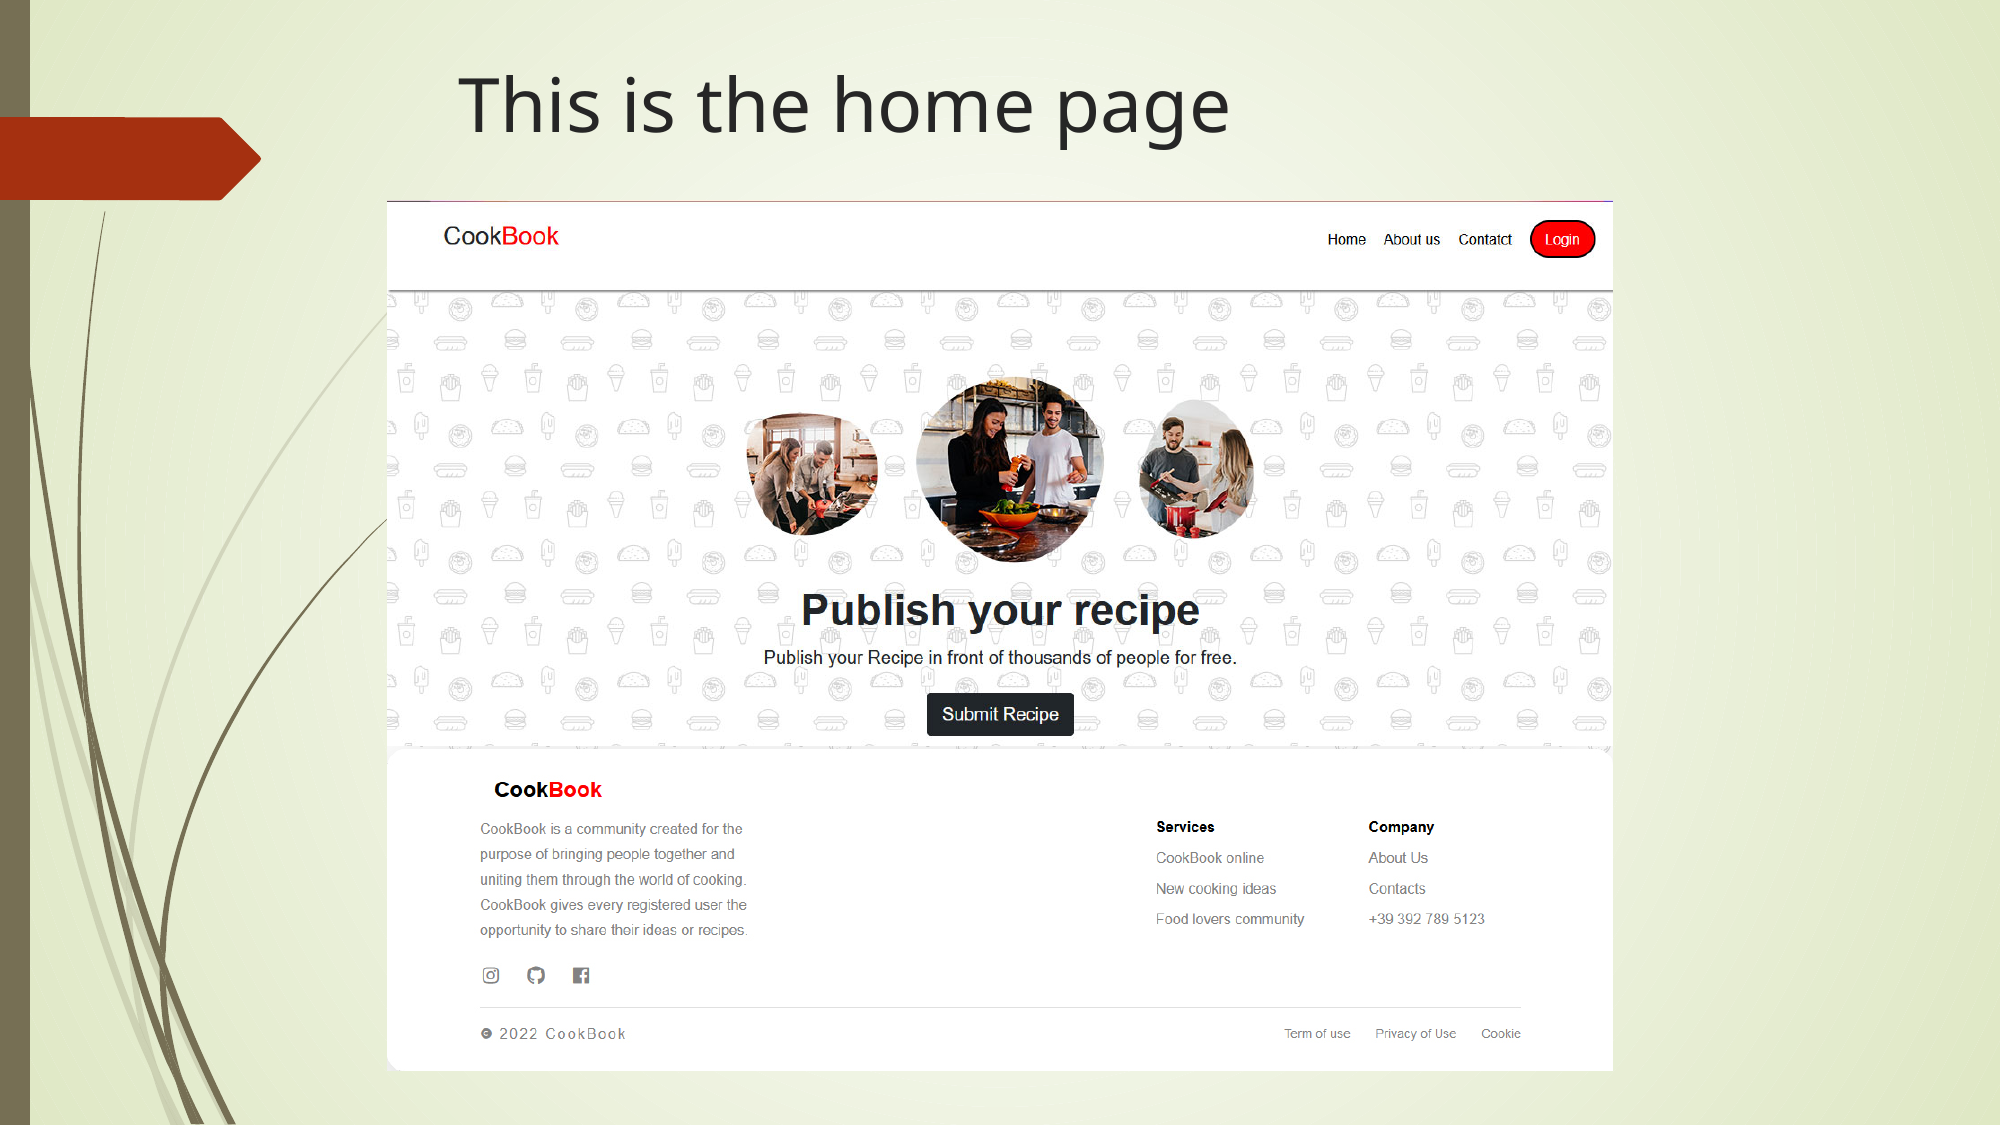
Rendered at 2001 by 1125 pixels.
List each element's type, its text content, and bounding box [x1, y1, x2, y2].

title This is the home page [443, 50, 1906, 261]
picture [387, 200, 1613, 746]
picture [387, 747, 1613, 1071]
